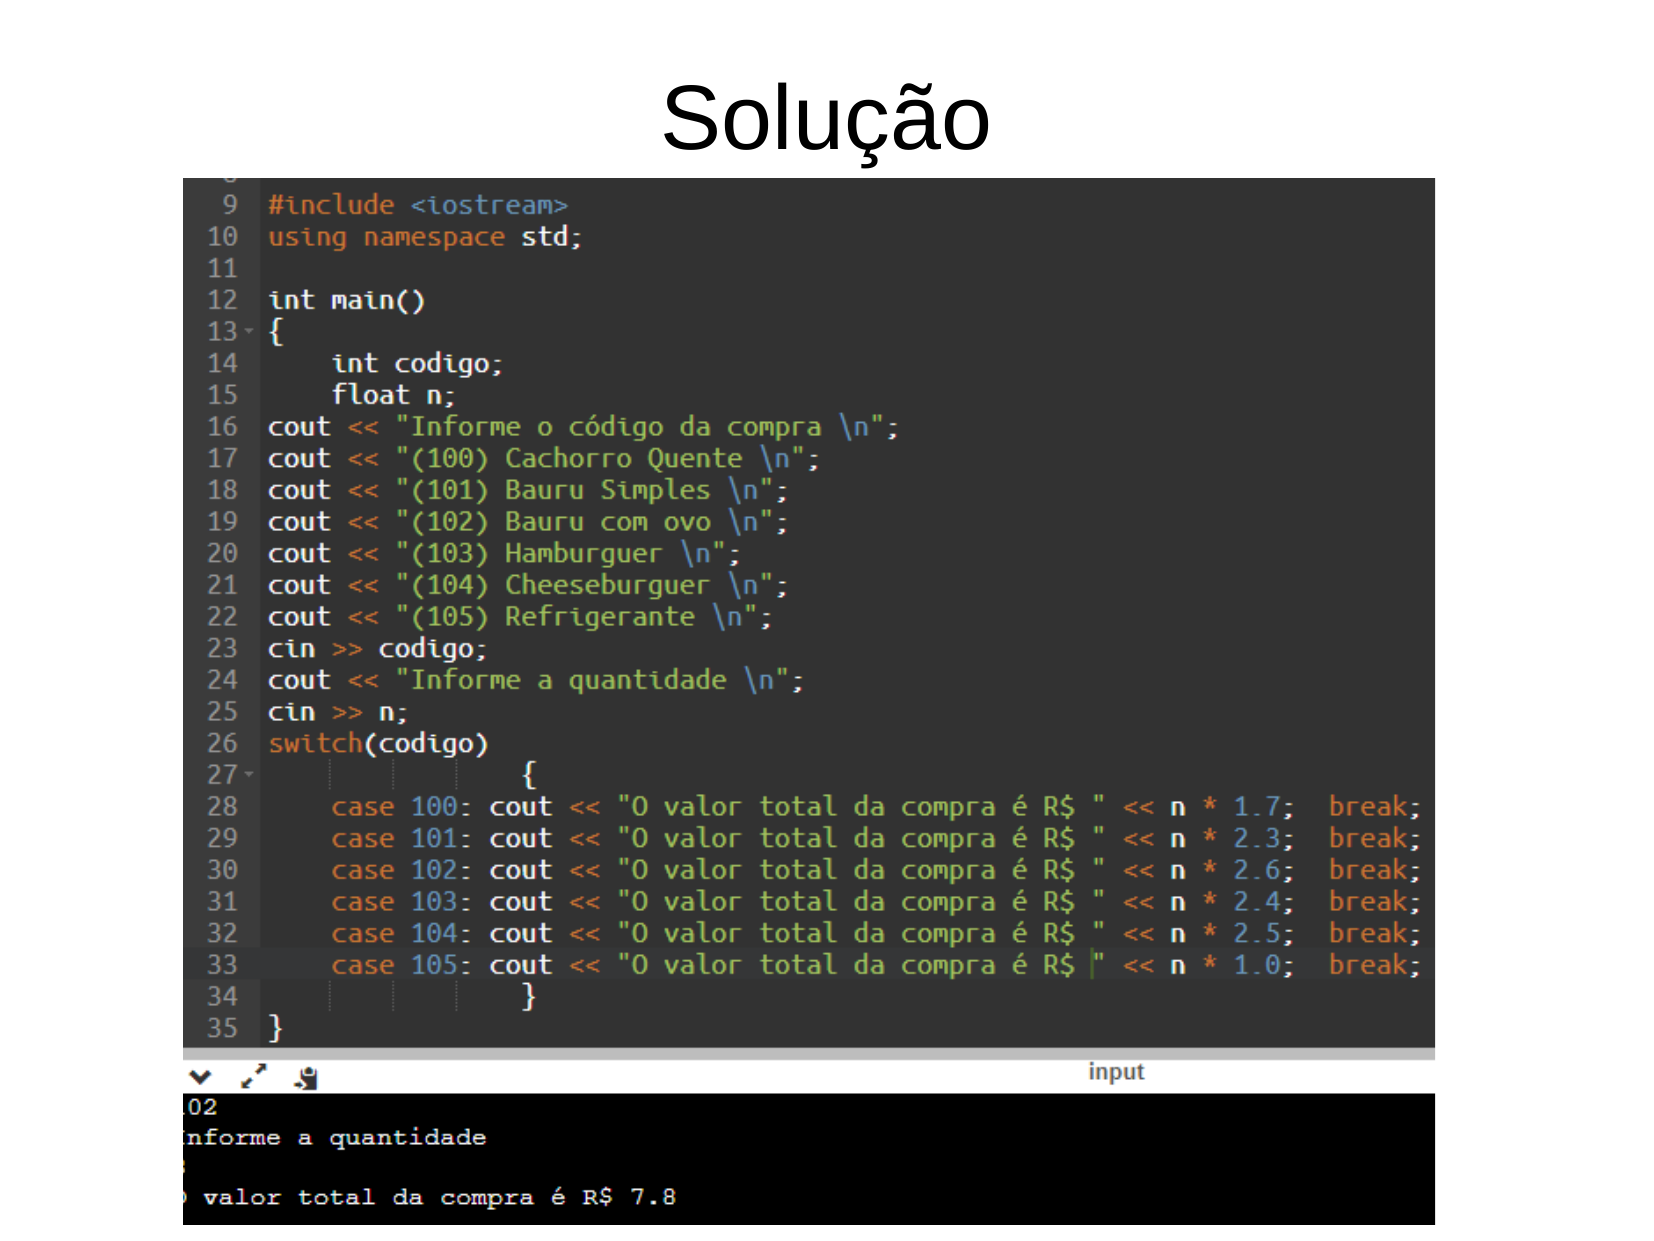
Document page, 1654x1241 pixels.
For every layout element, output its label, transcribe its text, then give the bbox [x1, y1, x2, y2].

picture [183, 178, 1436, 1225]
title Solução [82, 13, 1571, 222]
